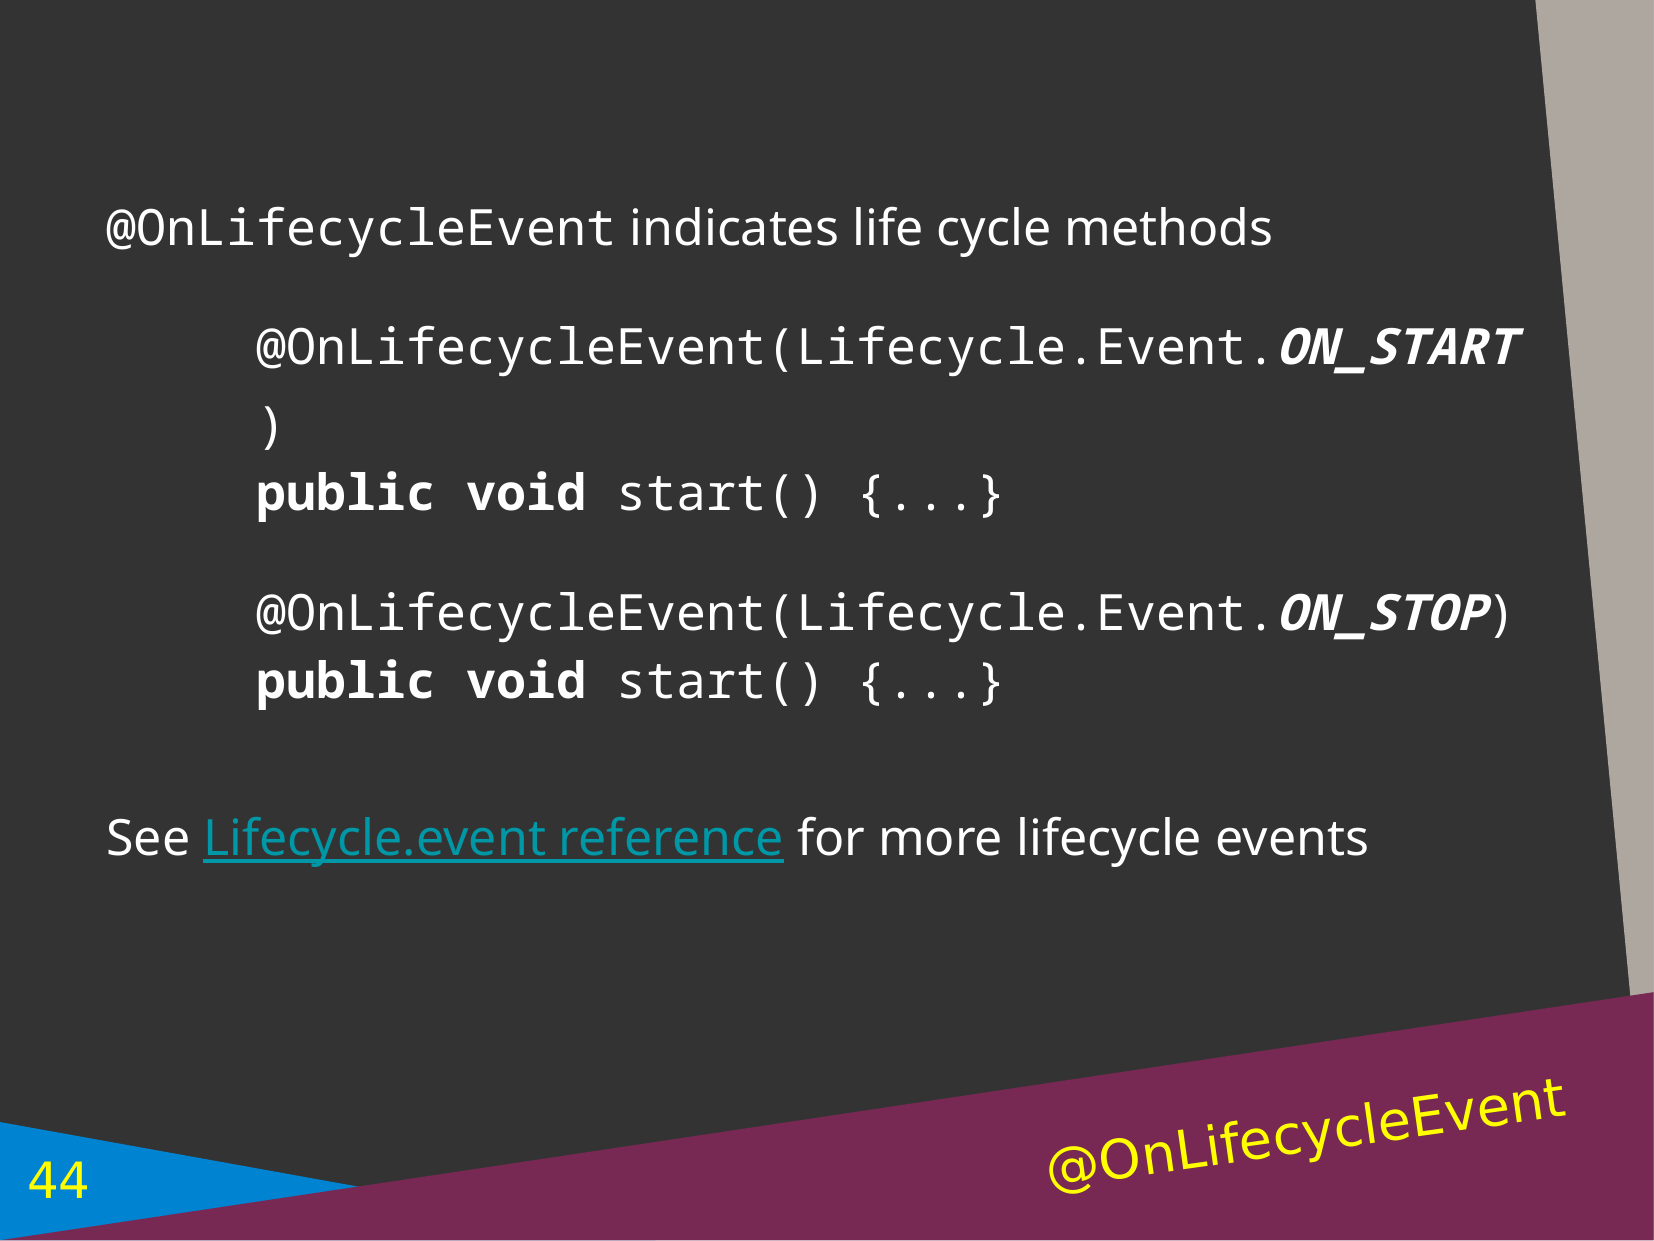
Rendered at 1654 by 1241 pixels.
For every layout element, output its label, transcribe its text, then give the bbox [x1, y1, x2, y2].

title @OnLifecycleEvent [956, 995, 1654, 1241]
list @OnLifecycleEvent indicates life cycle methods @OnLifecycleEvent(Lifecycle.Event.ON_START) public void start() {...} @OnLifecycleEvent(Lifecycle.Event.ON_STOP) public void start() {...} See Lifecycle.event reference for more lifecycle events [35, 59, 1524, 993]
